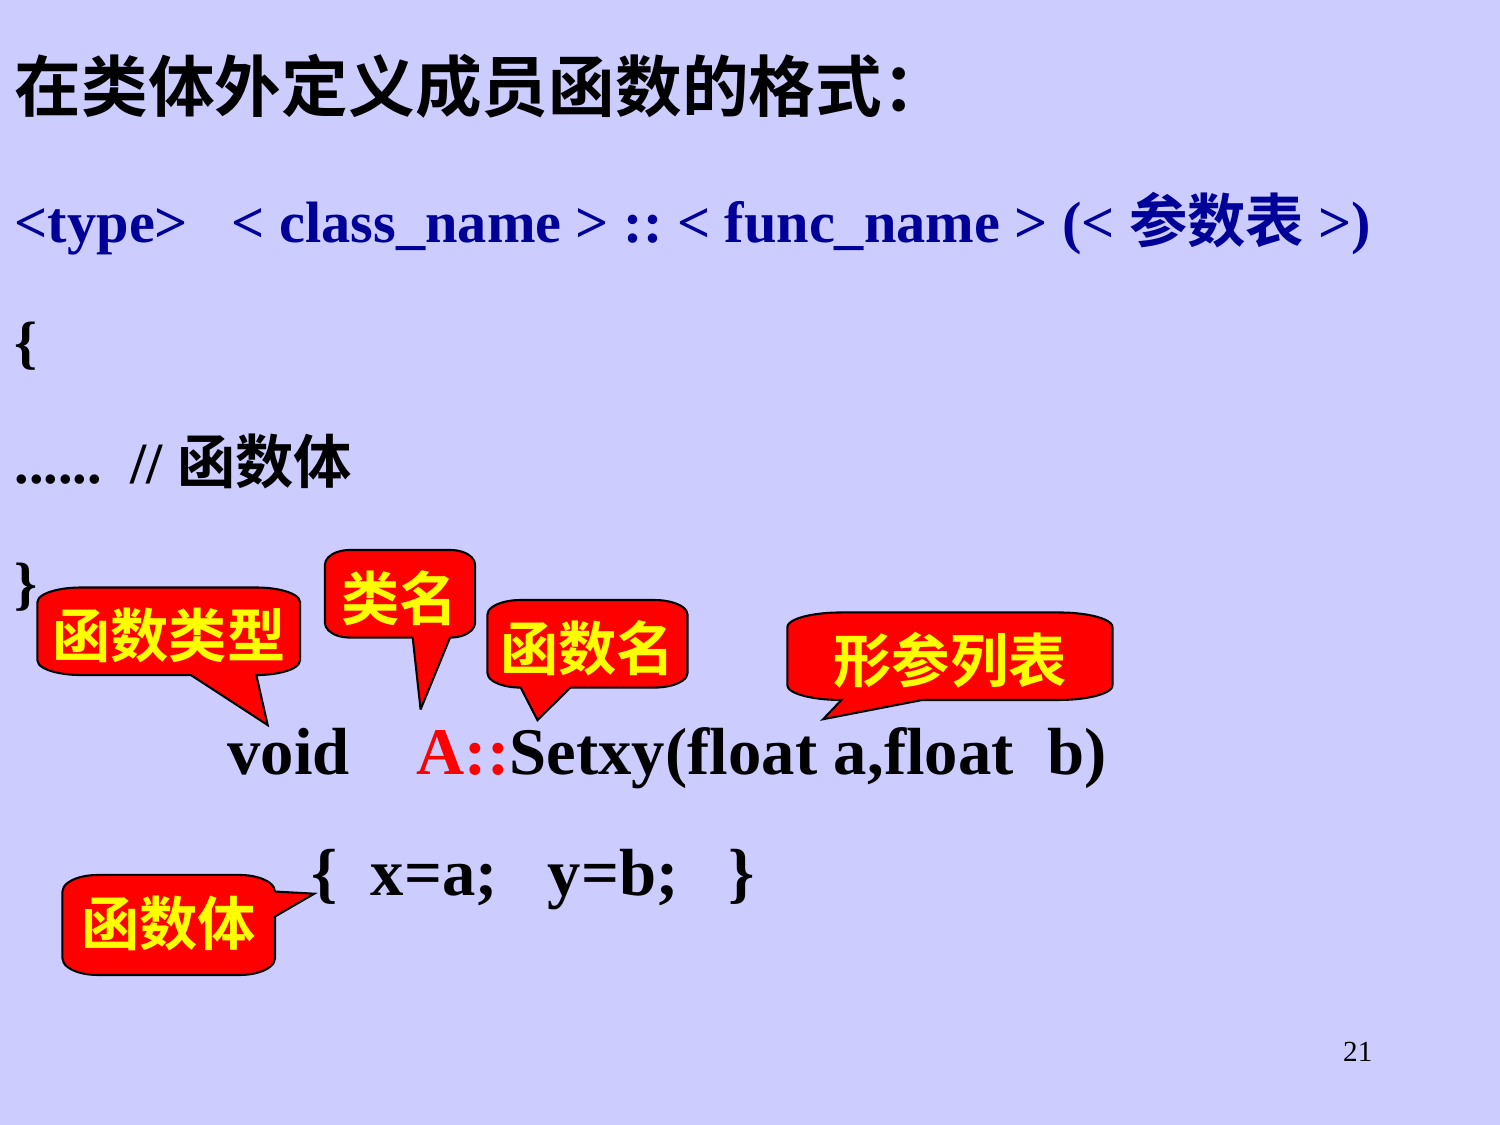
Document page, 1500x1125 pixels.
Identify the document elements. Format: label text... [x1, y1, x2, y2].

text_box 函数体 [62, 874, 315, 976]
text_box 函数类型 [37, 587, 301, 726]
text_box 类名 [324, 549, 476, 710]
text_box 形参列表 [787, 612, 1113, 720]
text_box 在类体外定义成员函数的格式： [0, 37, 1213, 133]
text_box <type> < class_name > :: < func_name > (<参数表>) { ...... //函数体 } [0, 162, 1463, 624]
text_box void A::Setxy(float a,float b) { x=a; y=b; } [212, 699, 1201, 1039]
text_box 函数名 [487, 600, 688, 721]
text_box <编号> [1074, 1025, 1388, 1101]
